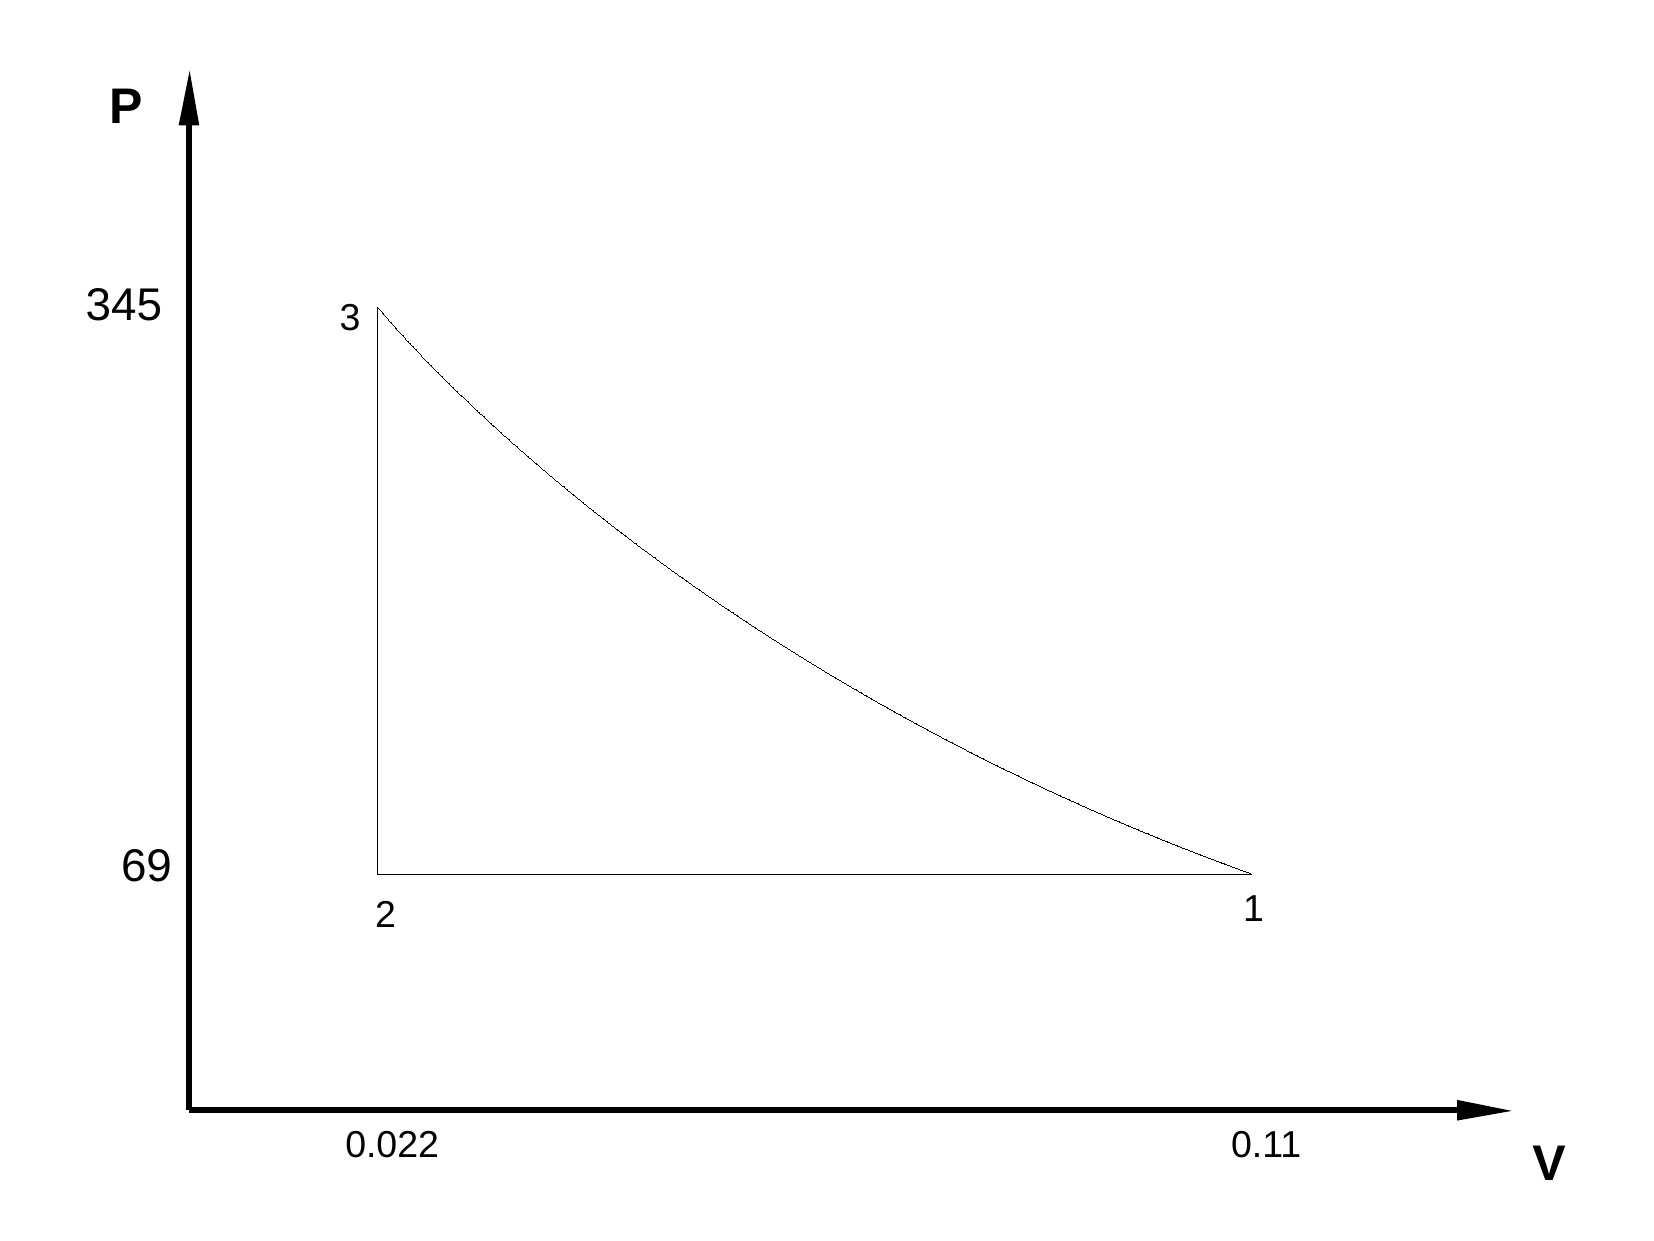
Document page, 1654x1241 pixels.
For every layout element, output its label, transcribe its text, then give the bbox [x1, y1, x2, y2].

text_box 1 [1228, 879, 1288, 937]
text_box 0.11 [1216, 1116, 1319, 1173]
text_box 345 [70, 271, 177, 338]
text_box P [94, 70, 158, 142]
text_box 0.022 [330, 1116, 454, 1173]
text_box V [1517, 1127, 1581, 1199]
text_box 2 [360, 885, 420, 943]
text_box 3 [324, 289, 384, 347]
text_box 69 [106, 832, 188, 899]
